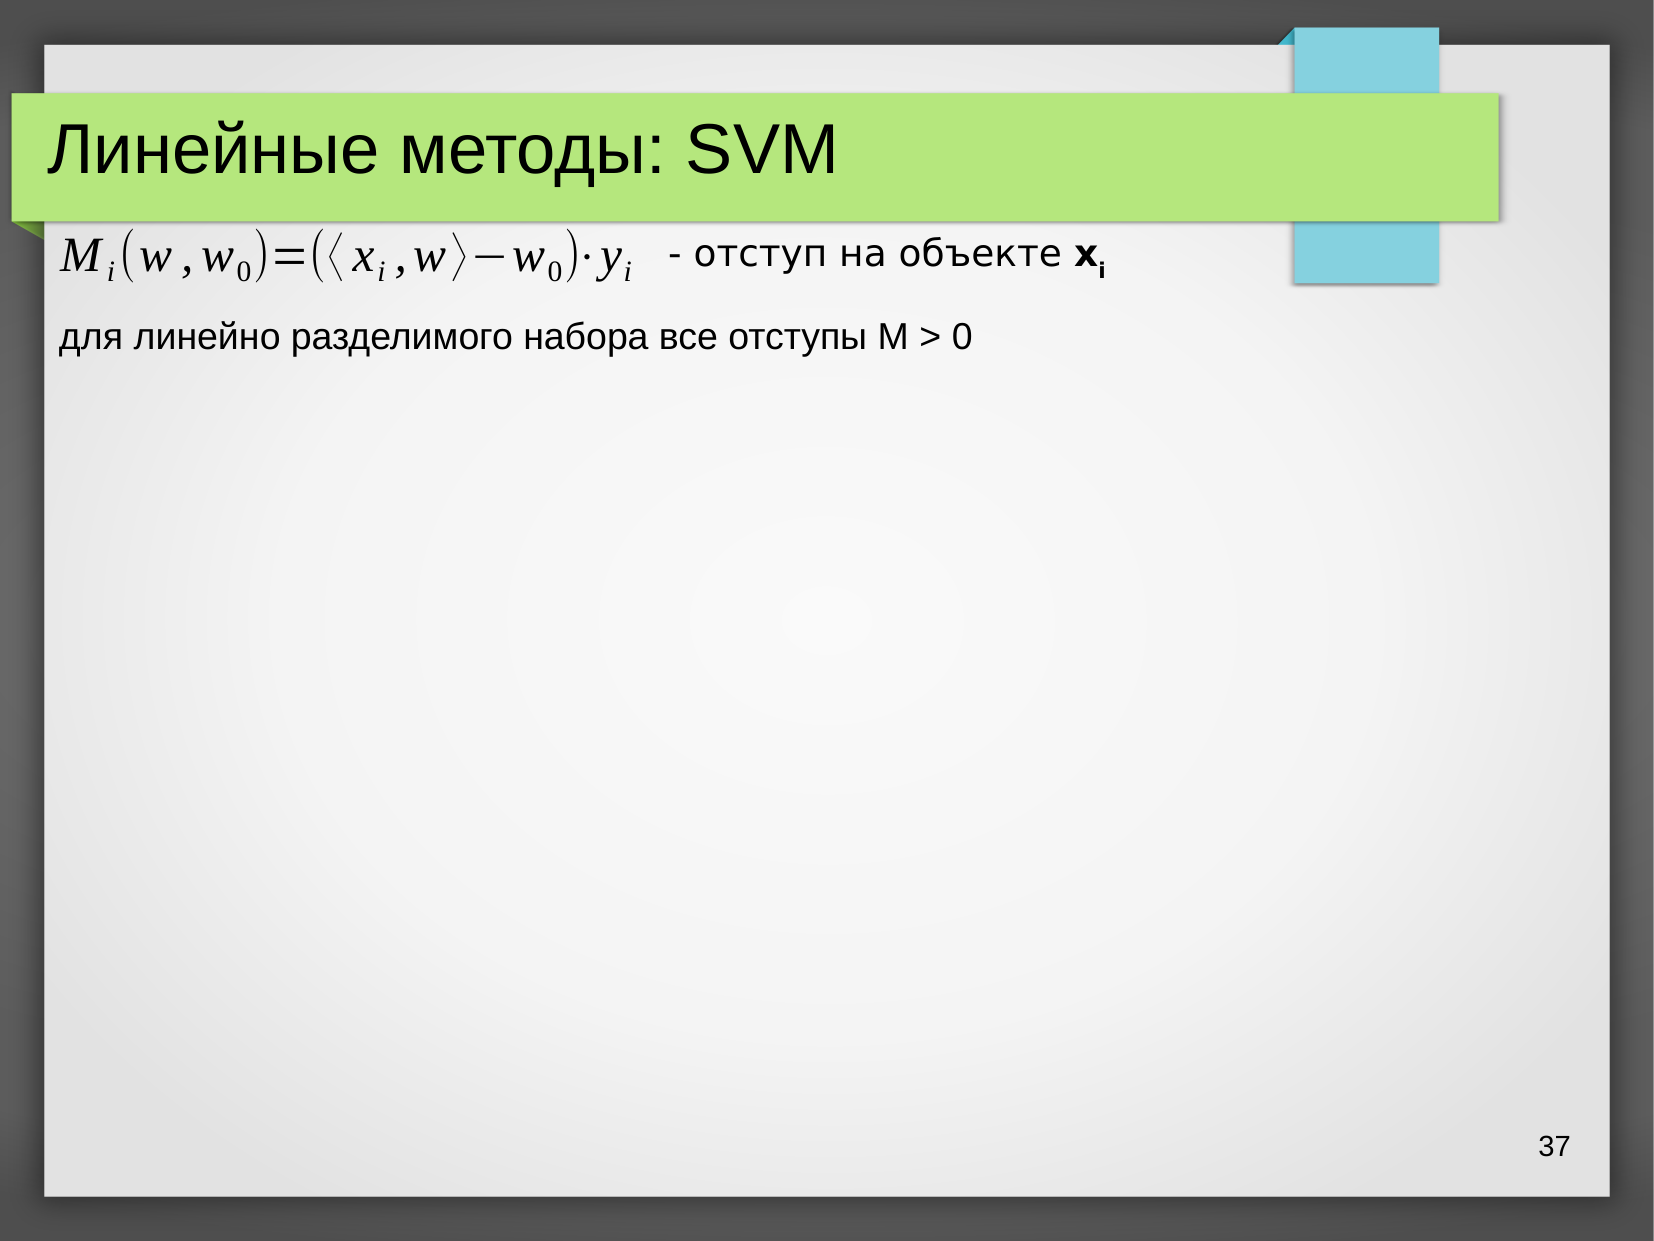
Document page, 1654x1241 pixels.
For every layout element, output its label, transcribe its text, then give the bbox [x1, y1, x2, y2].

chart [51, 227, 639, 292]
title Линейные методы: SVM [47, 109, 1501, 189]
picture [0, 0, 1654, 1241]
text_box - отступ на объекте xi [653, 224, 1146, 292]
text_box для линейно разделимого набора все отступы M > 0 [59, 307, 981, 367]
